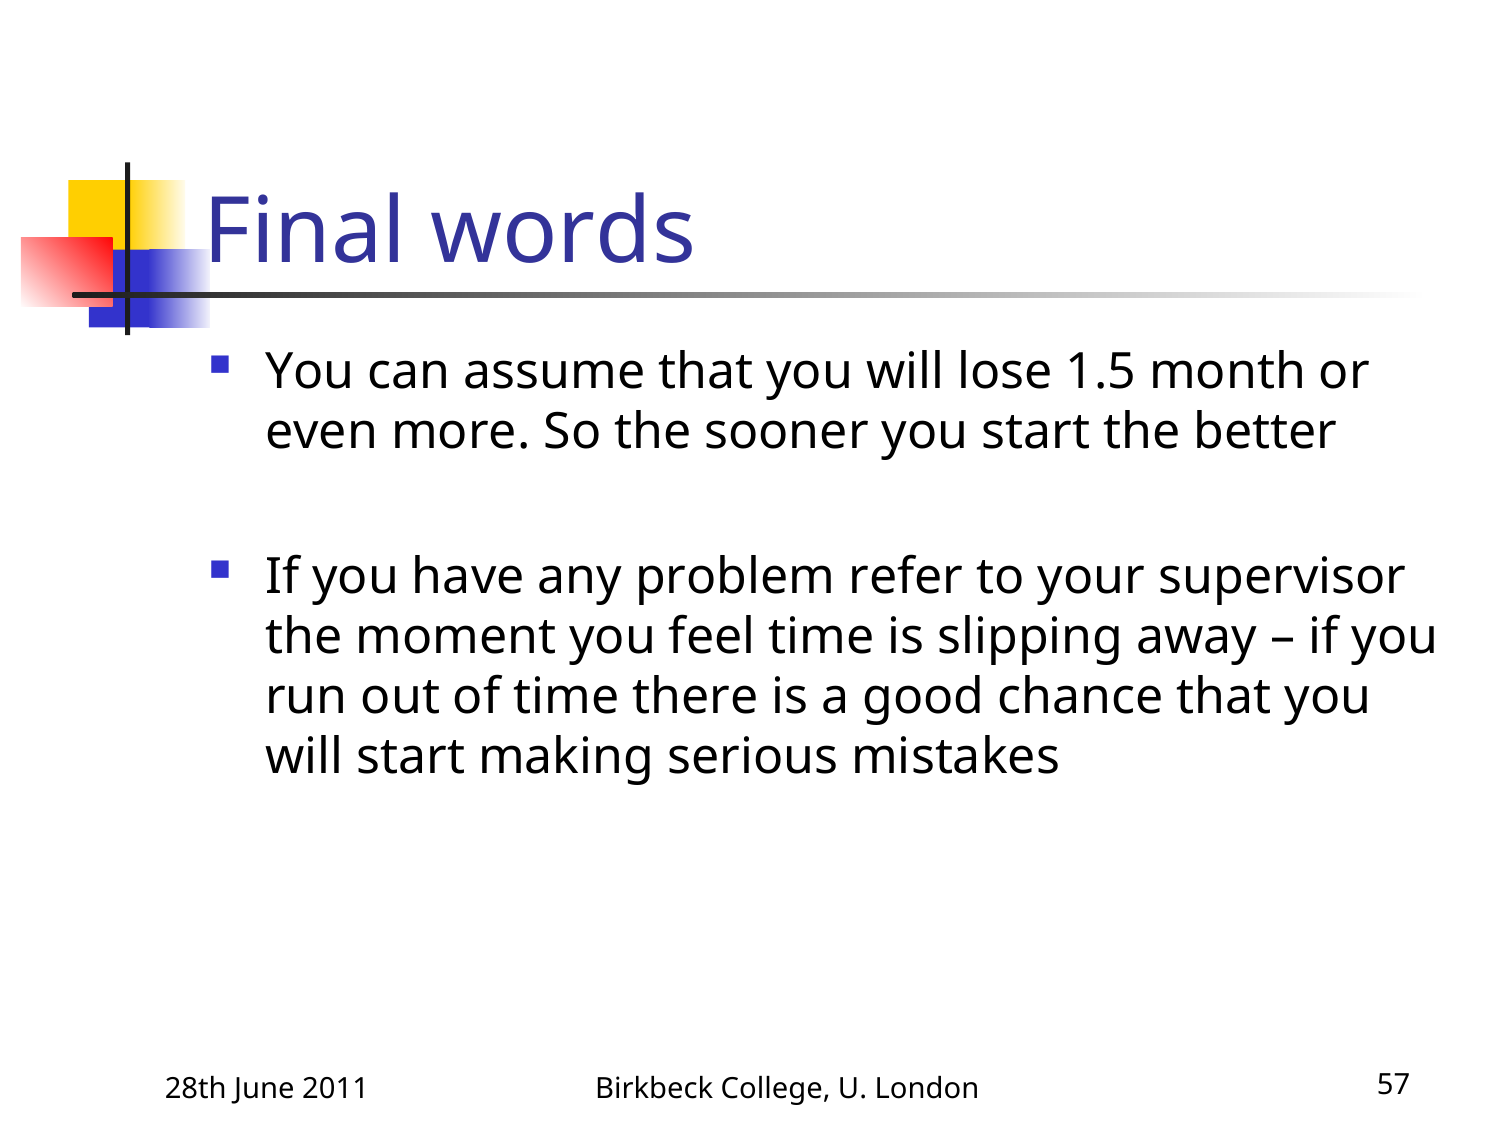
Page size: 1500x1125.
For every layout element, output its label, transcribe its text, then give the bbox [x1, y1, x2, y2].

title Final words [188, 101, 1468, 289]
text_box 28th June 2011 [150, 1037, 463, 1113]
list You can assume that you will lose 1.5 month or even more. So the sooner you start the better If you have any problem refer to your supervisor the moment you feel time is slipping away – if you run out of time there is a good chance that you will start making serious mistakes [193, 331, 1469, 1007]
text_box <number> [1112, 1037, 1426, 1113]
text_box Birkbeck College, U. London [549, 1037, 1026, 1113]
